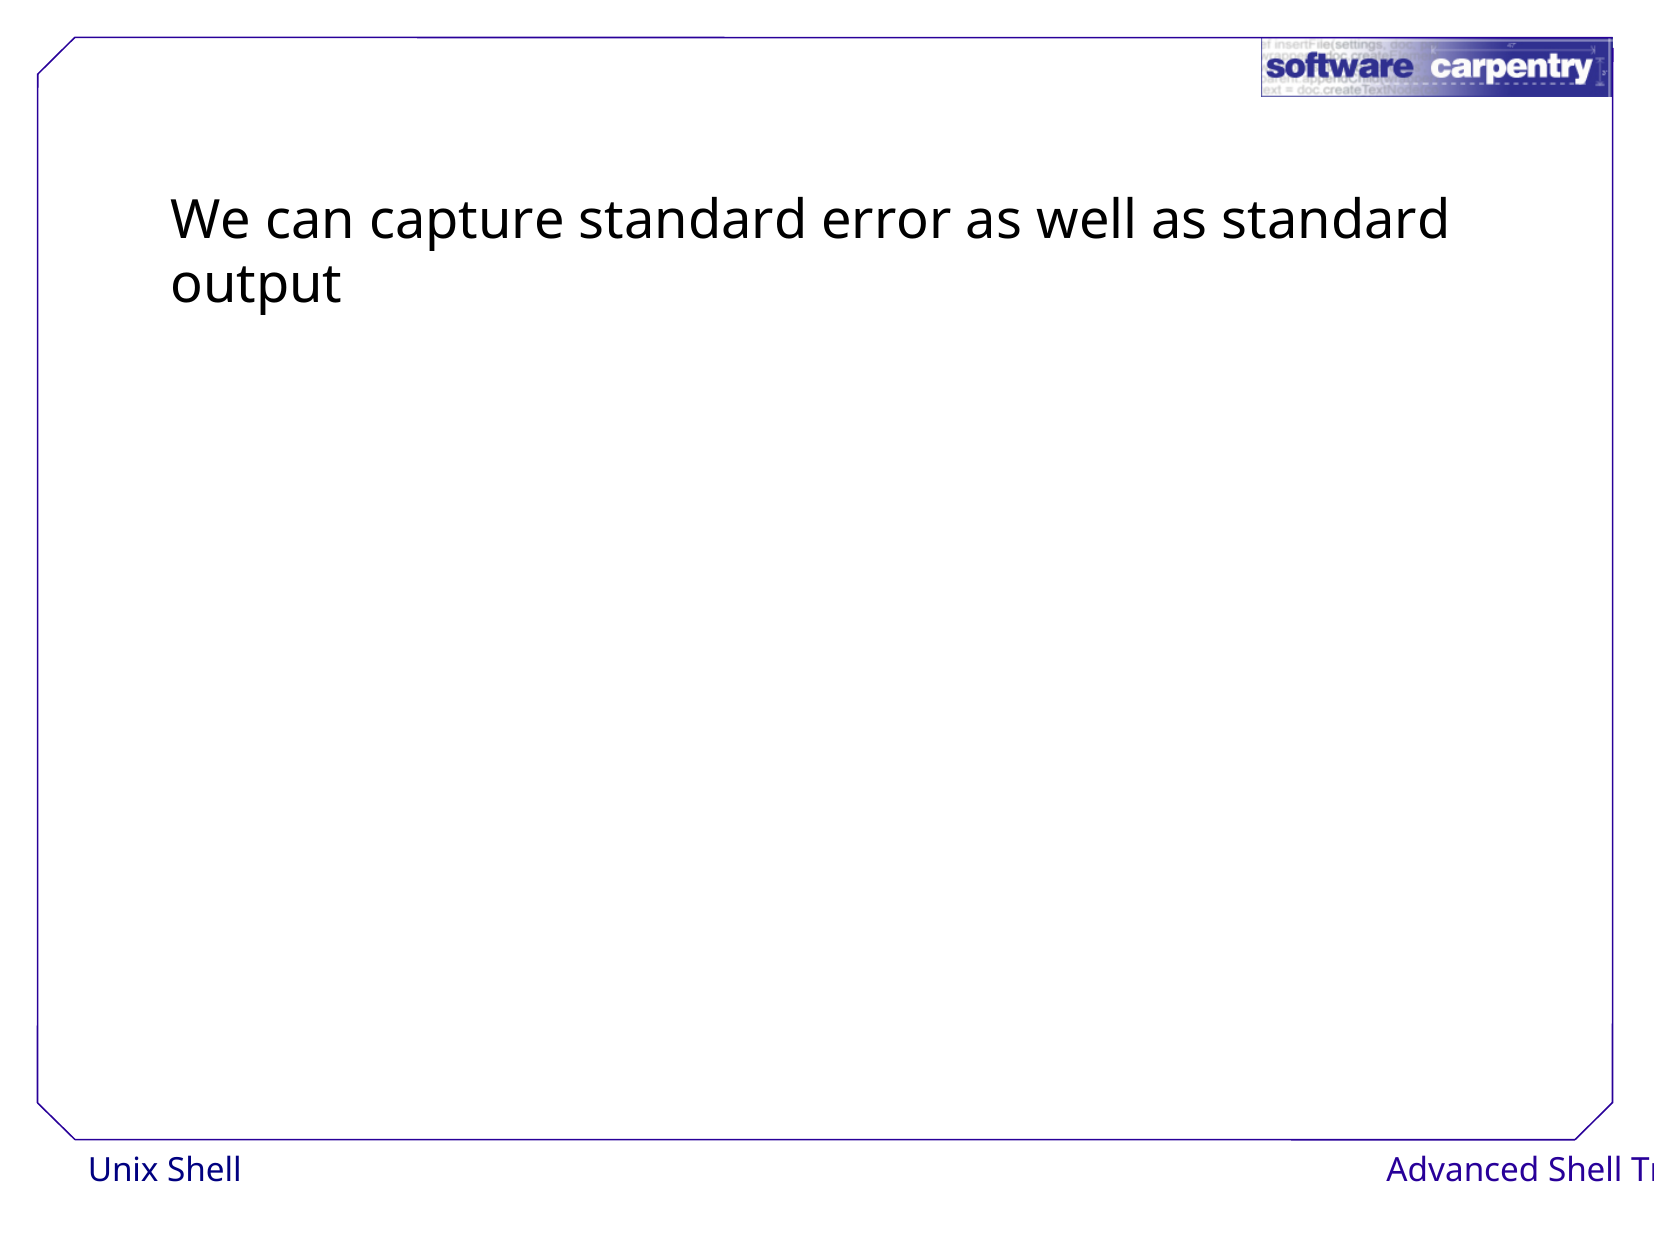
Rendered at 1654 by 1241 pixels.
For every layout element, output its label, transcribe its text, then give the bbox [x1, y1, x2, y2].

picture [1261, 39, 1613, 97]
text_box We can capture standard error as well as standard output [155, 176, 1593, 322]
